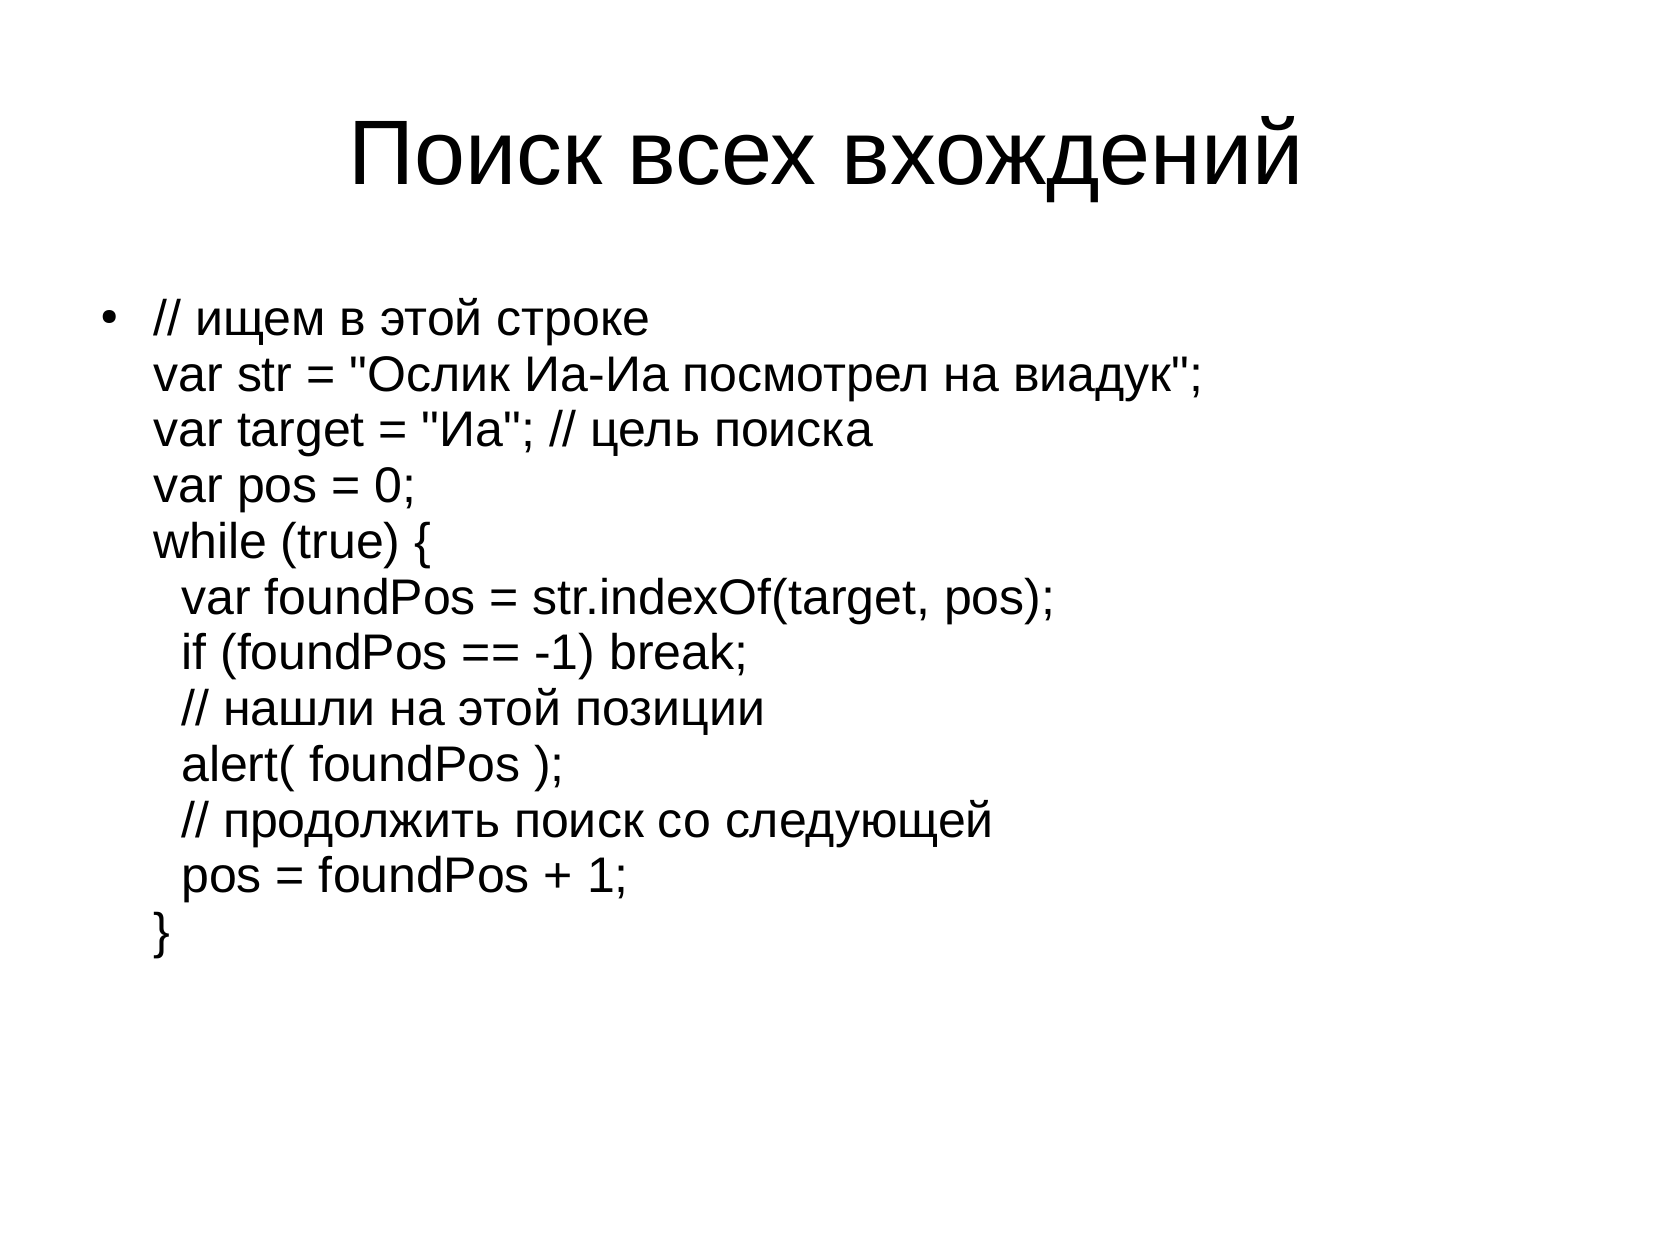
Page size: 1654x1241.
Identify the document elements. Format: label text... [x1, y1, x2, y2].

list // ищем в этой строке var str = "Ослик Иа-Иа посмотрел на виадук"; var target = "Иа"; // цель поиска var pos = 0; while (true) { var foundPos = str.indexOf(target, pos); if (foundPos == -1) break; // нашли на этой позиции alert( foundPos ); // продолжить поиск со следующей pos = foundPos + 1; } [82, 290, 1571, 1109]
title Поиск всех вхождений [82, 49, 1571, 257]
